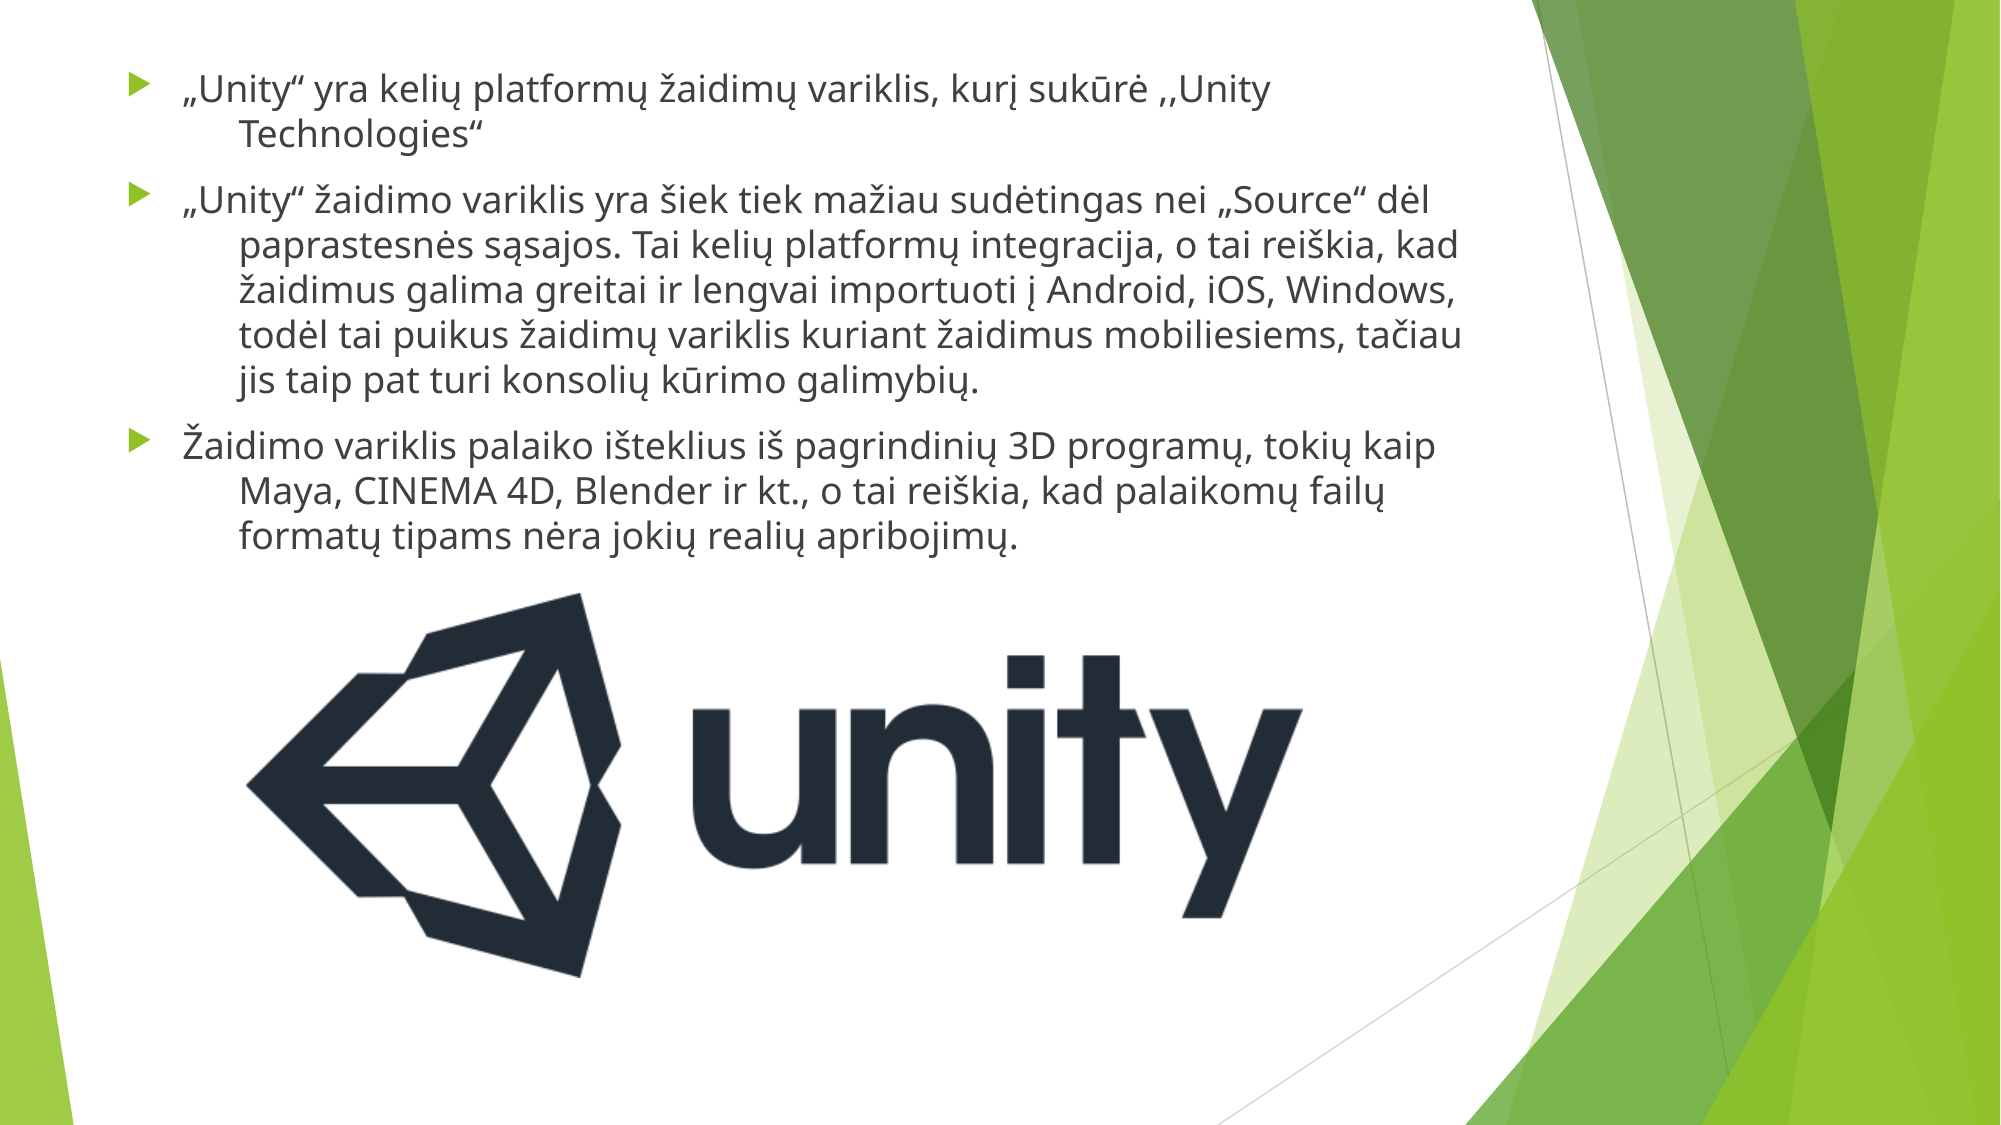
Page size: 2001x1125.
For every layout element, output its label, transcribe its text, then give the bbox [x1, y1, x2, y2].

picture [246, 593, 1303, 978]
list „Unity“ yra kelių platformų žaidimų variklis, kurį sukūrė ,,Unity Technologies“ „Unity“ žaidimo variklis yra šiek tiek mažiau sudėtingas nei „Source“ dėl paprastesnės sąsajos. Tai kelių platformų integracija, o tai reiškia, kad žaidimus galima greitai ir lengvai importuoti į Android, iOS, Windows, todėl tai puikus žaidimų variklis kuriant žaidimus mobiliesiems, tačiau jis taip pat turi konsolių kūrimo galimybių. Žaidimo variklis palaiko išteklius iš pagrindinių 3D programų, tokių kaip Maya, CINEMA 4D, Blender ir kt., o tai reiškia, kad palaikomų failų formatų tipams nėra jokių realių apribojimų. [111, 57, 1522, 992]
